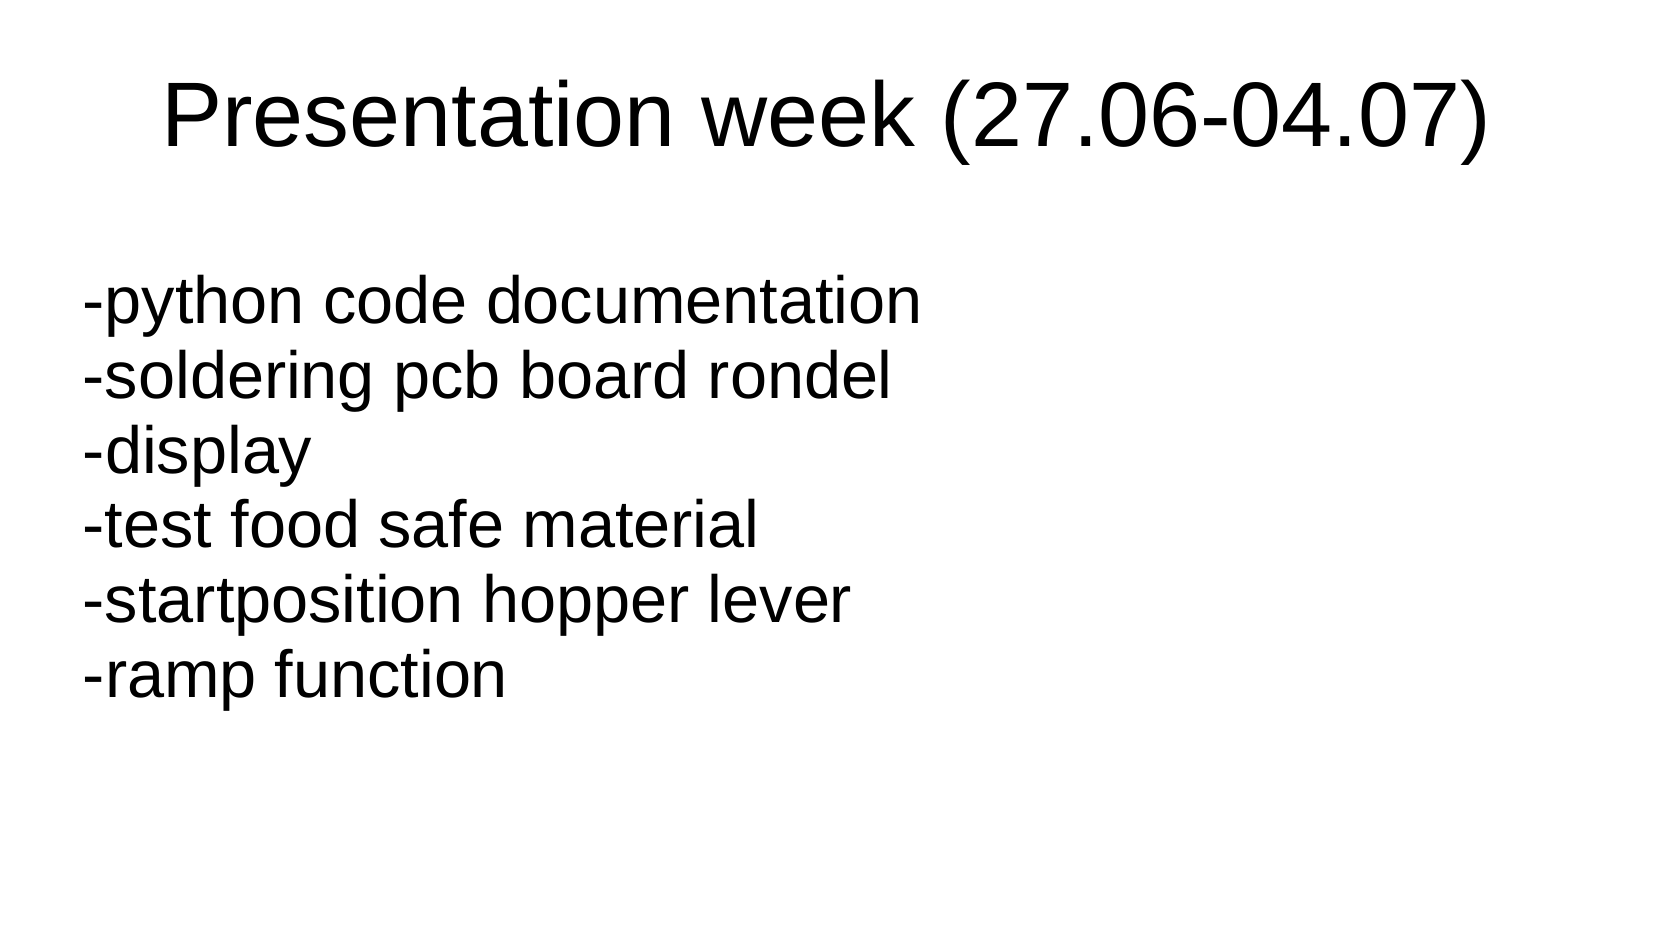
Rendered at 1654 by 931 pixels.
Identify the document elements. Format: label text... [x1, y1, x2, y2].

title Presentation week (27.06-04.07) [82, 37, 1571, 193]
subtitle -python code documentation -soldering pcb board rondel -display -test food safe material -startposition hopper lever -ramp function [82, 217, 1571, 758]
